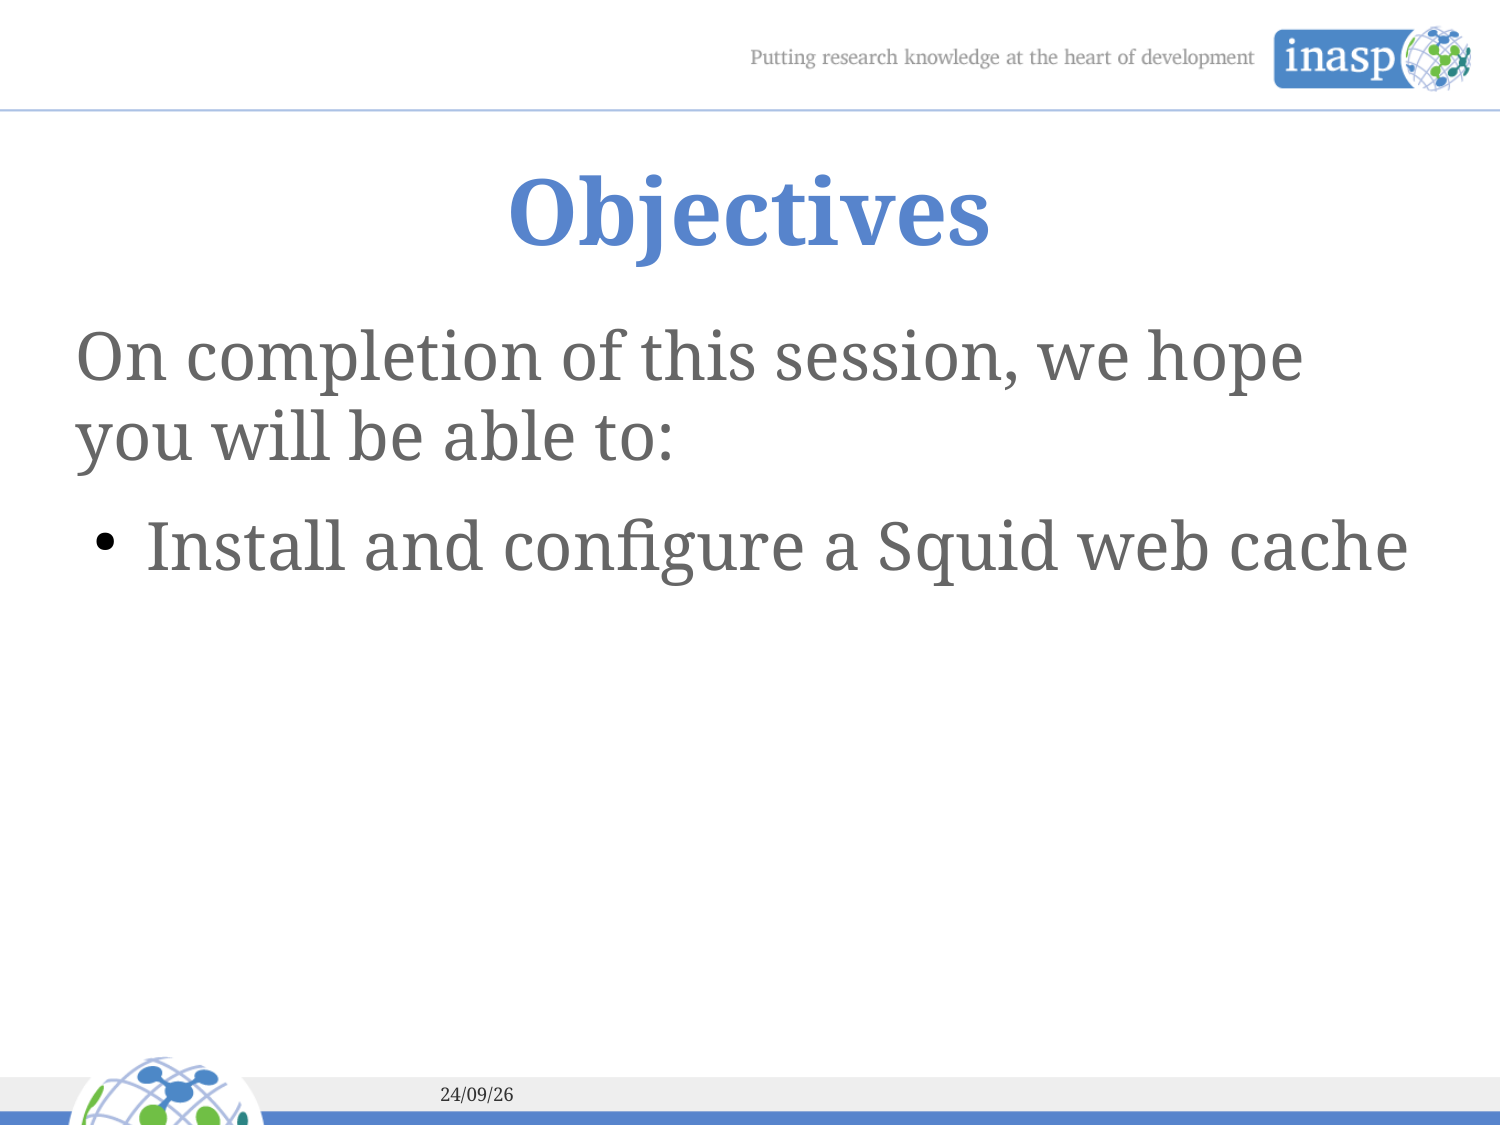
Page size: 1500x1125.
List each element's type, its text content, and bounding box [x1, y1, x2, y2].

title Objectives [75, 129, 1426, 313]
list On completion of this session, we hope you will be able to: Install and configure a Squid web cache [75, 313, 1426, 967]
picture [0, 0, 1500, 1125]
